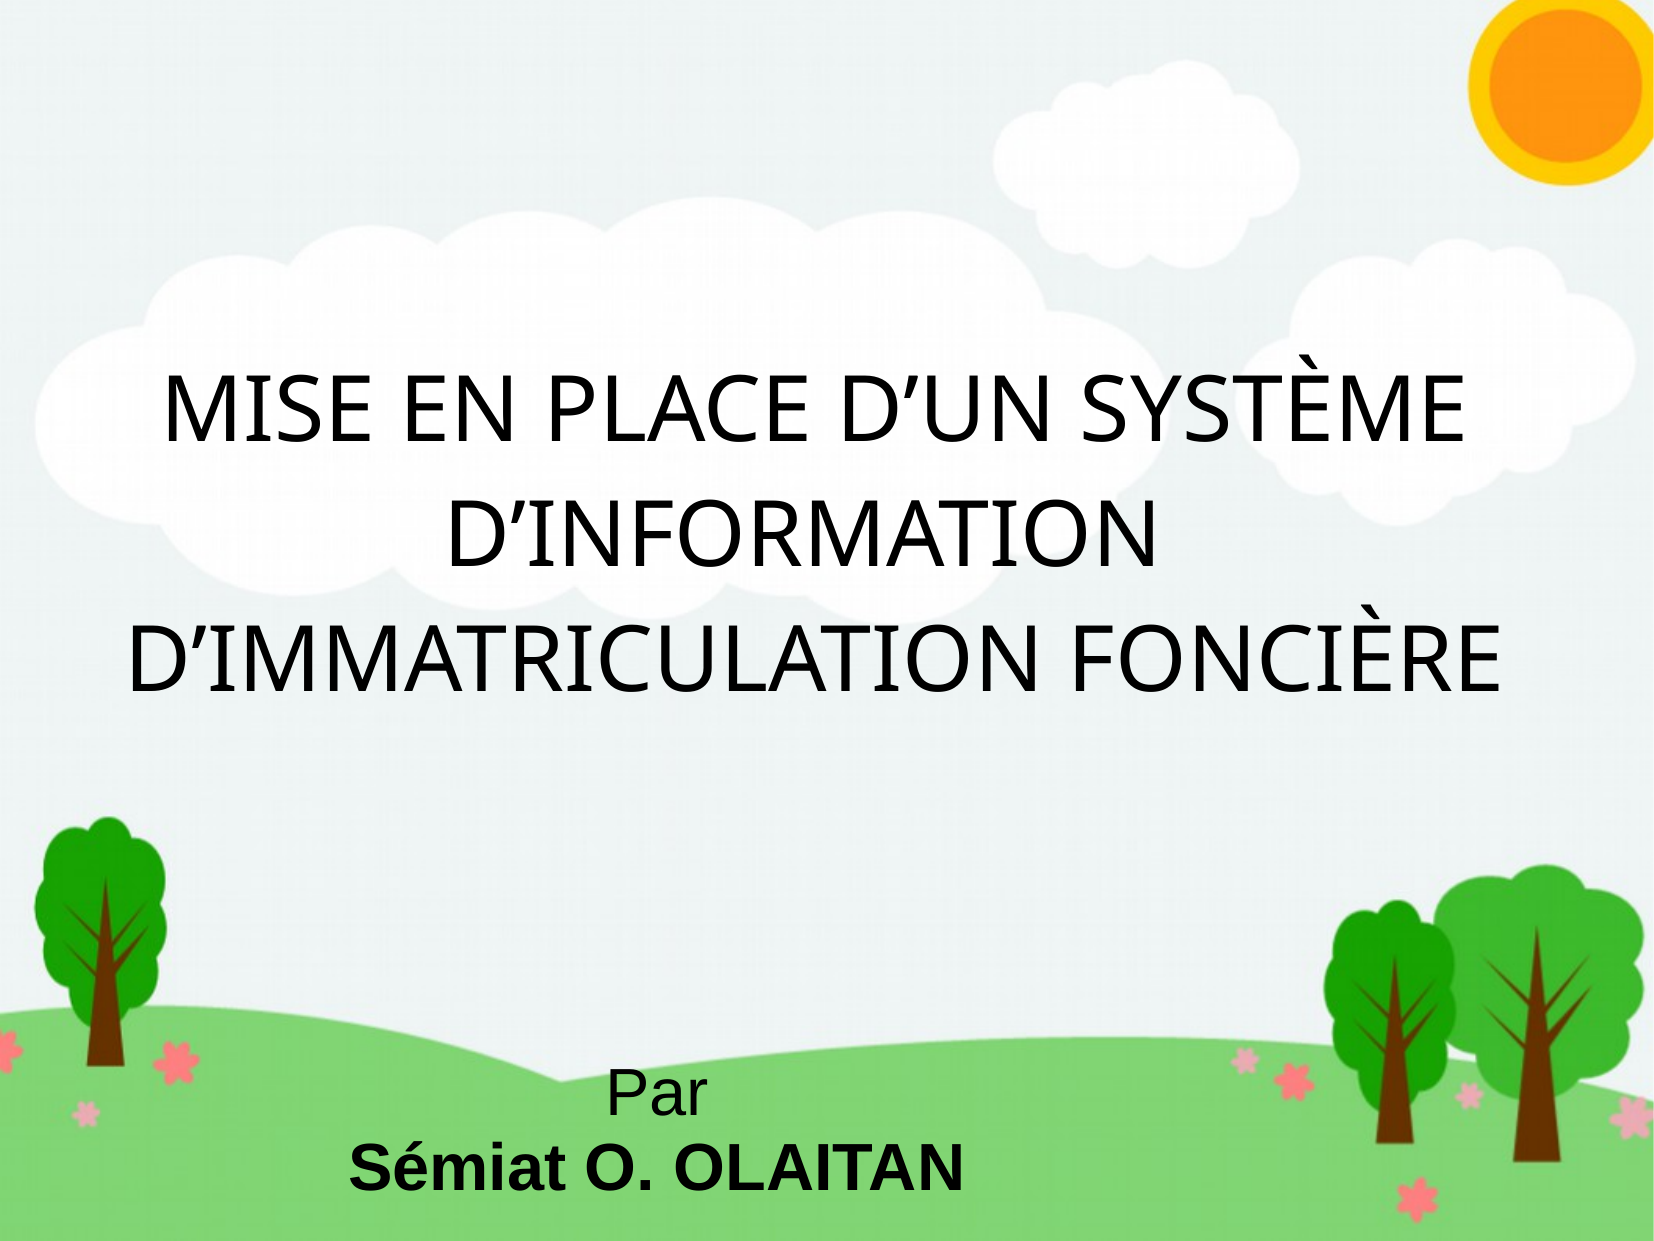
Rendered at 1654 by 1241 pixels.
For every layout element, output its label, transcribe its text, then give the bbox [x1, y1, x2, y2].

picture [0, 0, 1654, 1241]
subtitle Par Sémiat O. OLAITAN [231, 1050, 1083, 1210]
title MISE EN PLACE D’UN SYSTÈME D’INFORMATION D’IMMATRICULATION FONCIÈRE [82, 377, 1548, 684]
